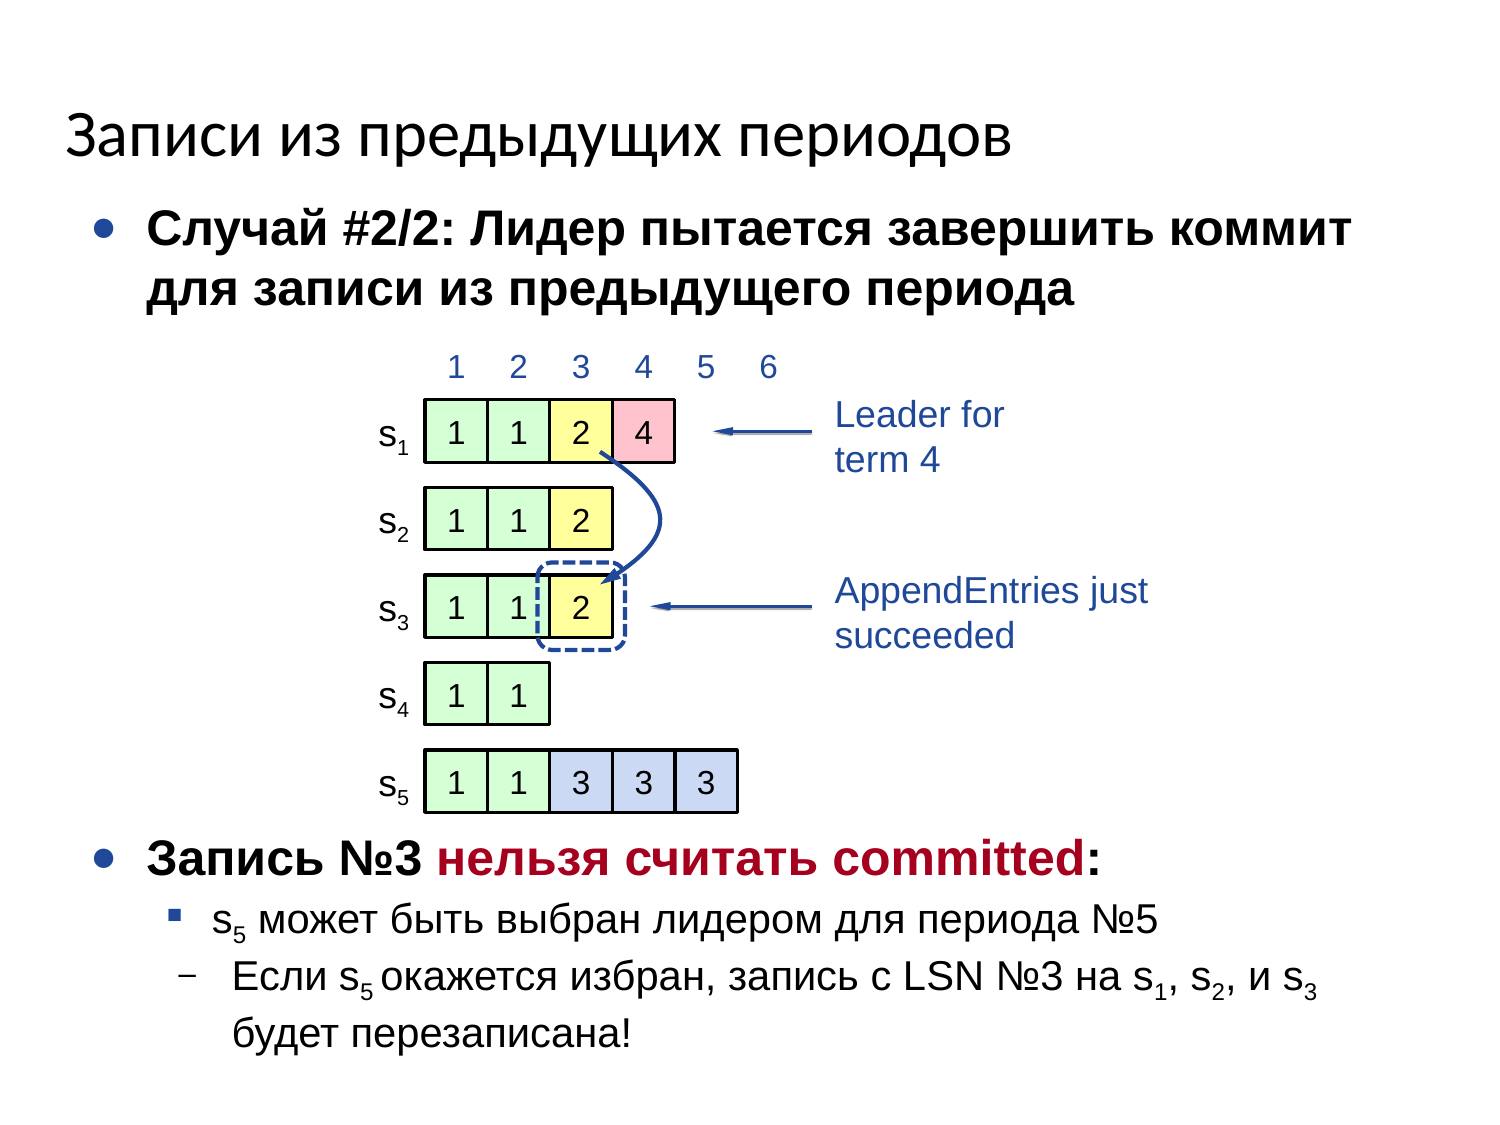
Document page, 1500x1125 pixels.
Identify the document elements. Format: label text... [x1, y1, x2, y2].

list Случай #2/2: Лидер пытается завершить коммит для записи из предыдущего периода Запись №3 нельзя считать committed: s5 может быть выбран лидером для периода №5 Если s5 окажется избран, запись с LSN №3 на s1, s2, и s3 будет перезаписана! [75, 188, 1425, 994]
text_box 1 [424, 574, 487, 638]
text_box s3 [362, 583, 425, 635]
text_box 5 [674, 337, 737, 393]
text_box 1 [424, 399, 487, 463]
text_box 2 [549, 574, 613, 638]
text_box s5 [362, 758, 425, 810]
title Записи из предыдущих периодов [50, 79, 1450, 180]
text_box 1 [487, 749, 549, 813]
text_box s4 [362, 670, 425, 723]
text_box 3 [549, 337, 612, 393]
text_box 6 [737, 337, 800, 393]
text_box 3 [549, 749, 612, 813]
text_box 4 [612, 337, 674, 393]
text_box 2 [549, 487, 613, 550]
text_box 2 [487, 337, 549, 393]
text_box 3 [612, 749, 674, 813]
text_box 2 [549, 399, 612, 463]
text_box 1 [424, 749, 487, 813]
text_box 1 [487, 662, 550, 725]
text_box 1 [424, 662, 487, 725]
text_box 4 [612, 399, 675, 463]
text_box 1 [424, 487, 487, 550]
text_box s1 [362, 408, 425, 460]
text_box 1 [487, 399, 549, 463]
text_box s2 [362, 495, 425, 548]
text_box 1 [424, 337, 487, 393]
text_box 1 [487, 487, 549, 550]
text_box 1 [487, 574, 549, 638]
text_box AppendEntries just succeeded [834, 566, 1250, 657]
text_box Leader for term 4 [834, 390, 1048, 481]
text_box 3 [674, 749, 738, 813]
